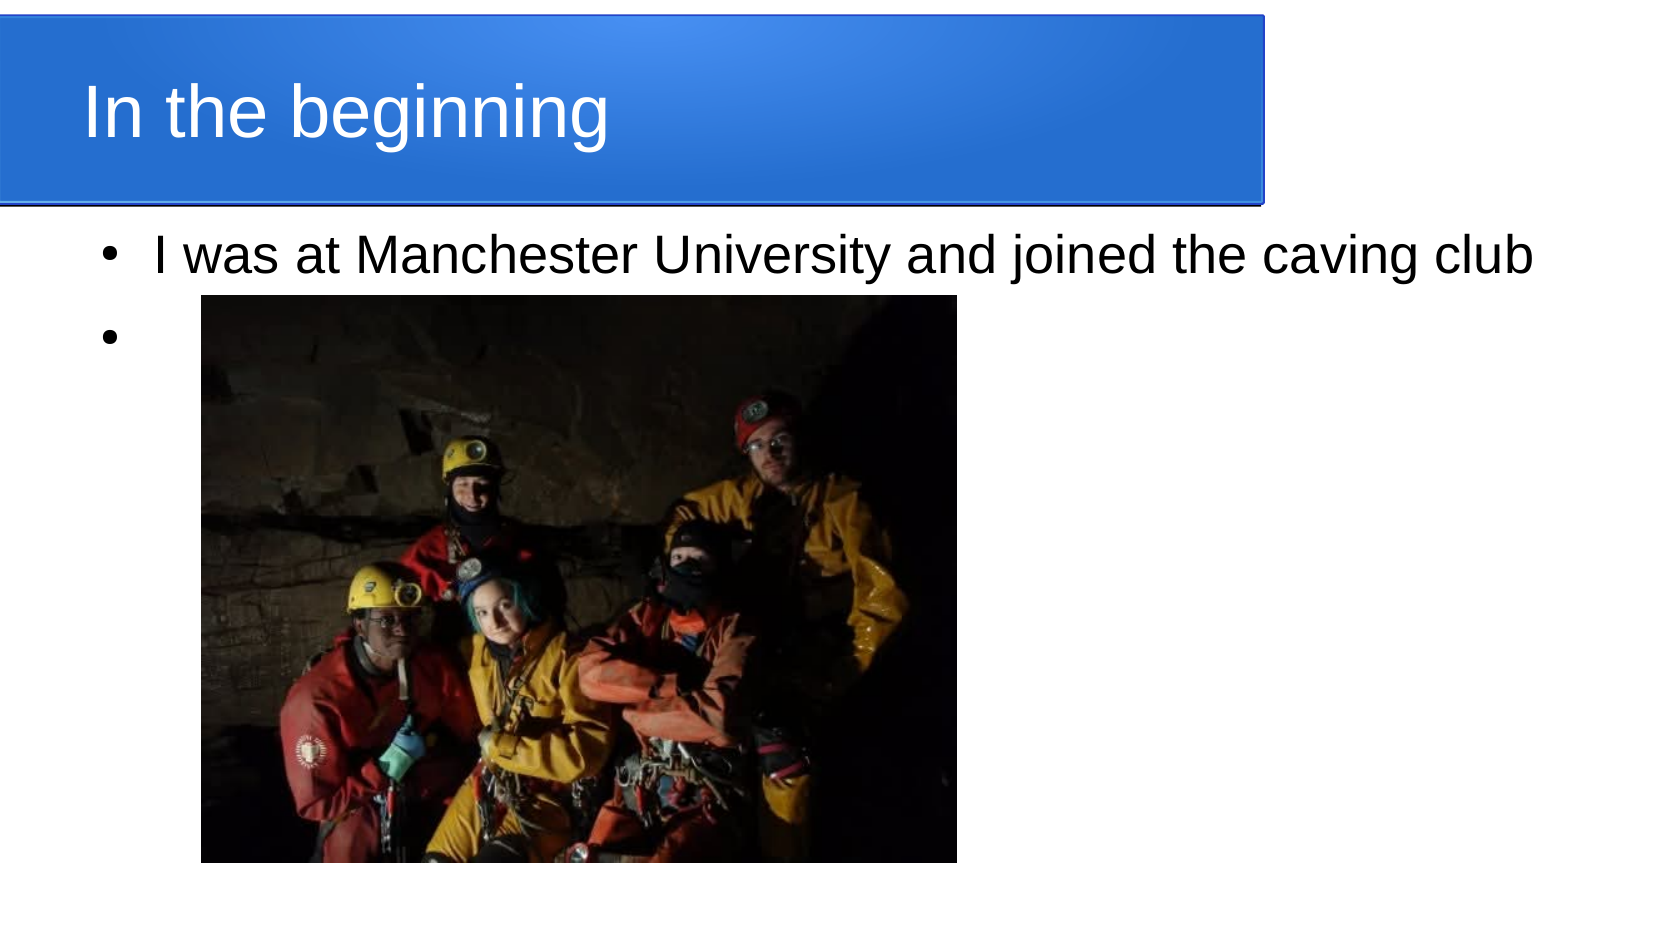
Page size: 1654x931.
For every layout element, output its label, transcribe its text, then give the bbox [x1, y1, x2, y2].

picture [201, 295, 957, 863]
list I was at Manchester University and joined the caving club [82, 224, 1571, 764]
title In the beginning [82, 35, 1235, 189]
